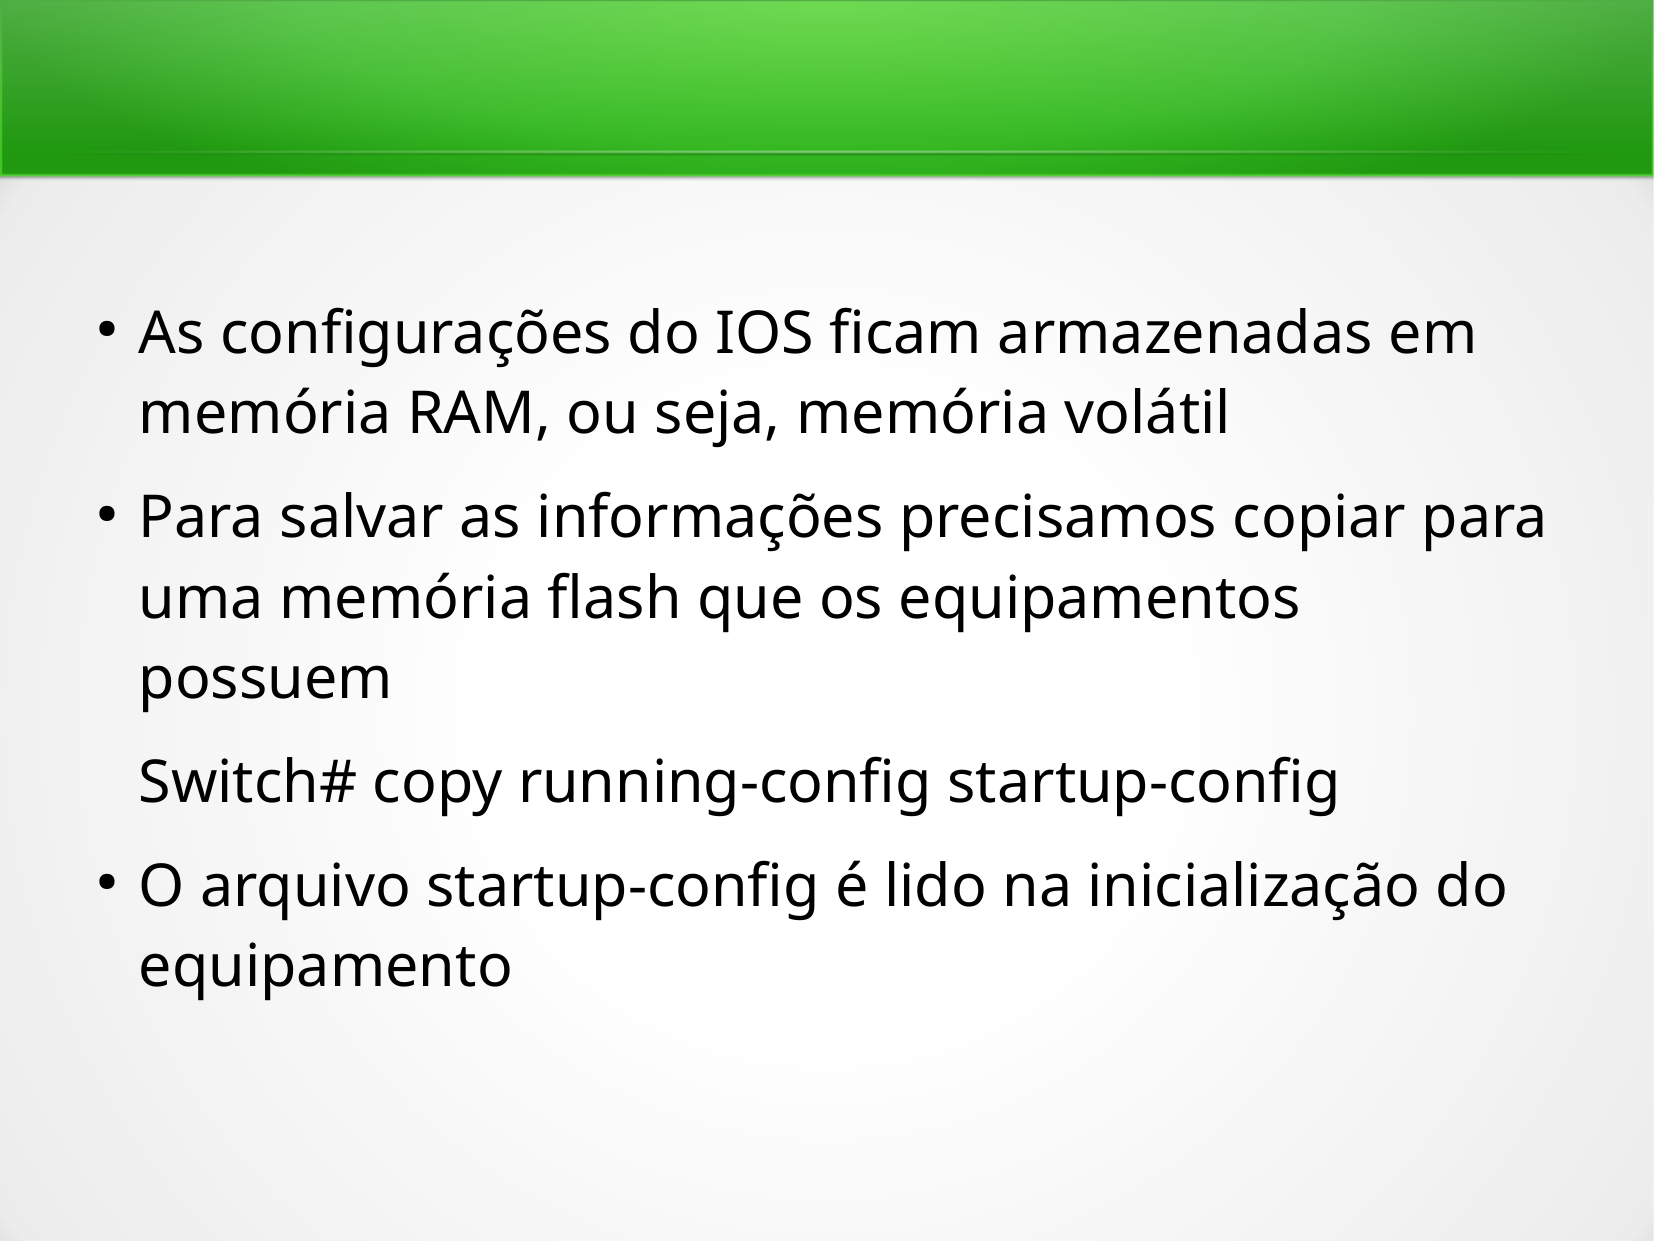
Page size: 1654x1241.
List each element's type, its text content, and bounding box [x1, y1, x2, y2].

list As configurações do IOS ficam armazenadas em memória RAM, ou seja, memória volátil Para salvar as informações precisamos copiar para uma memória flash que os equipamentos possuem Switch# copy running-config startup-config O arquivo startup-config é lido na inicialização do equipamento [82, 290, 1571, 1010]
picture [0, 0, 1654, 1241]
